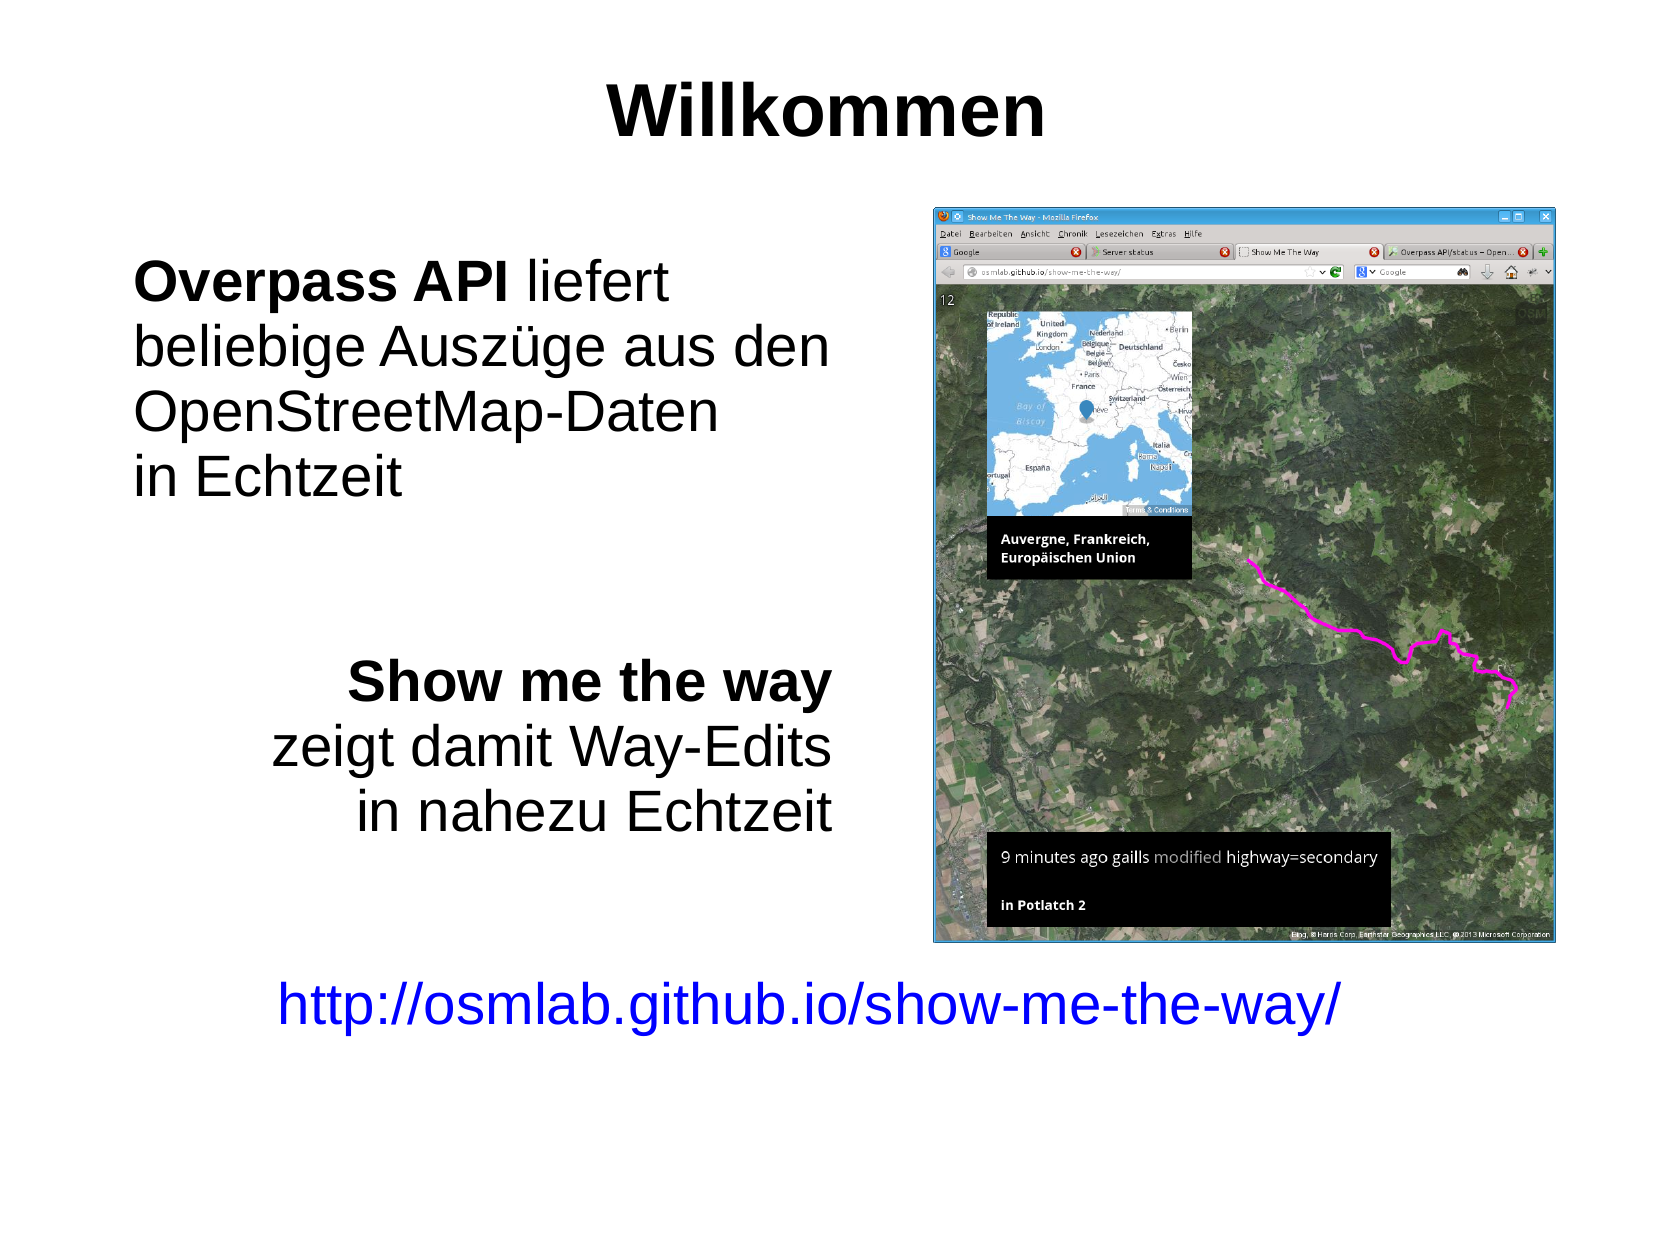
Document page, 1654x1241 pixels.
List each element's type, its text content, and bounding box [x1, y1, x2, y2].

text_box Overpass API liefert beliebige Auszüge aus den OpenStreetMap-Daten in Echtzeit [118, 241, 847, 516]
text_box Show me the way zeigt damit Way-Edits in nahezu Echtzeit [256, 640, 849, 851]
picture [933, 207, 1556, 944]
text_box Willkommen [591, 61, 1063, 160]
text_box http://osmlab.github.io/show-me-the-way/ [263, 964, 1359, 1109]
